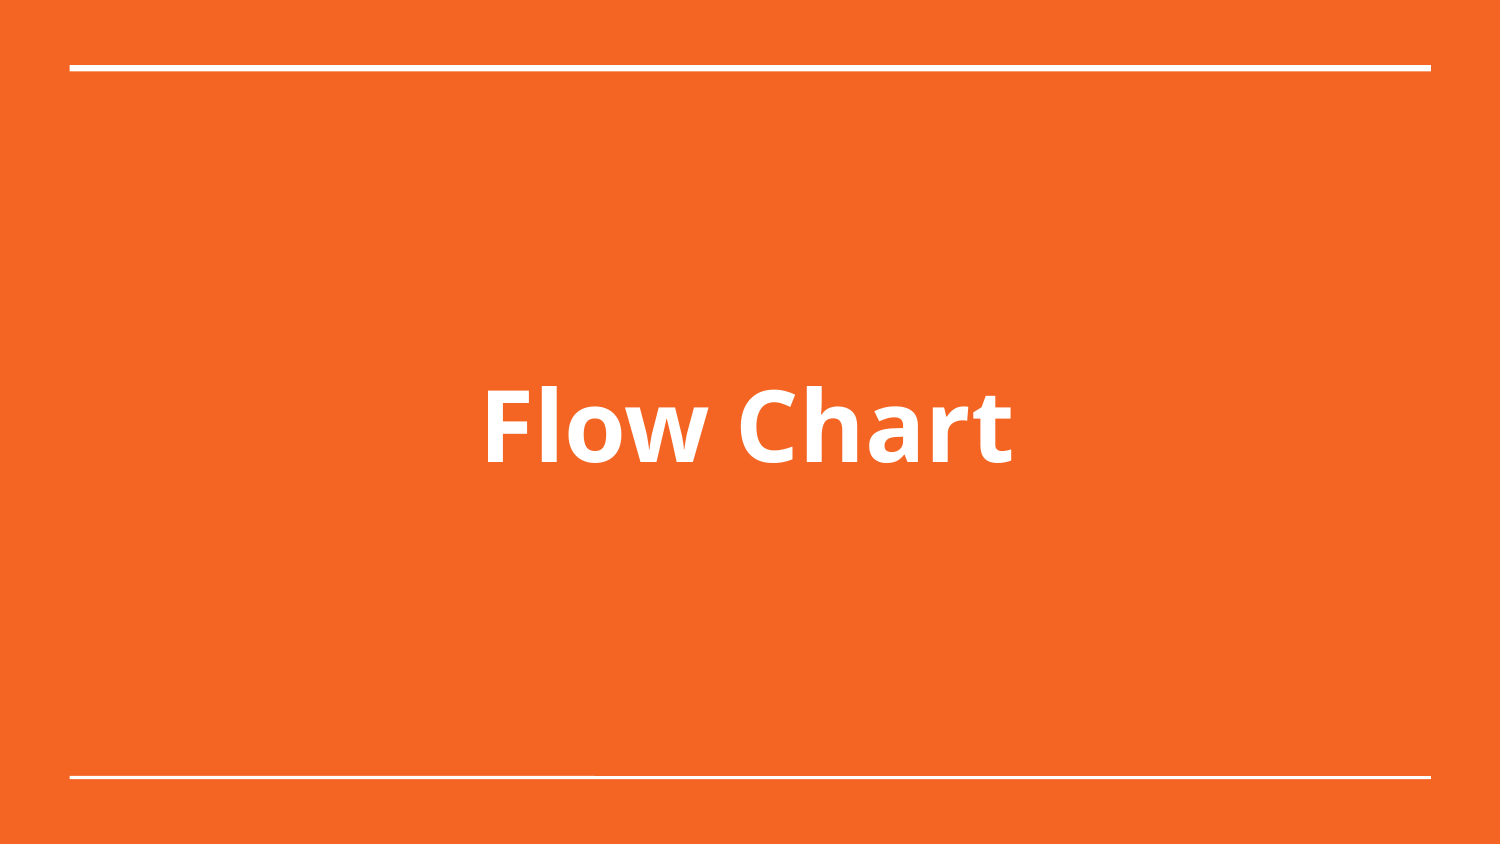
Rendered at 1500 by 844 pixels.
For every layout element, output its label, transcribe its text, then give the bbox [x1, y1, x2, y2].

title Flow Chart [66, 296, 1428, 550]
